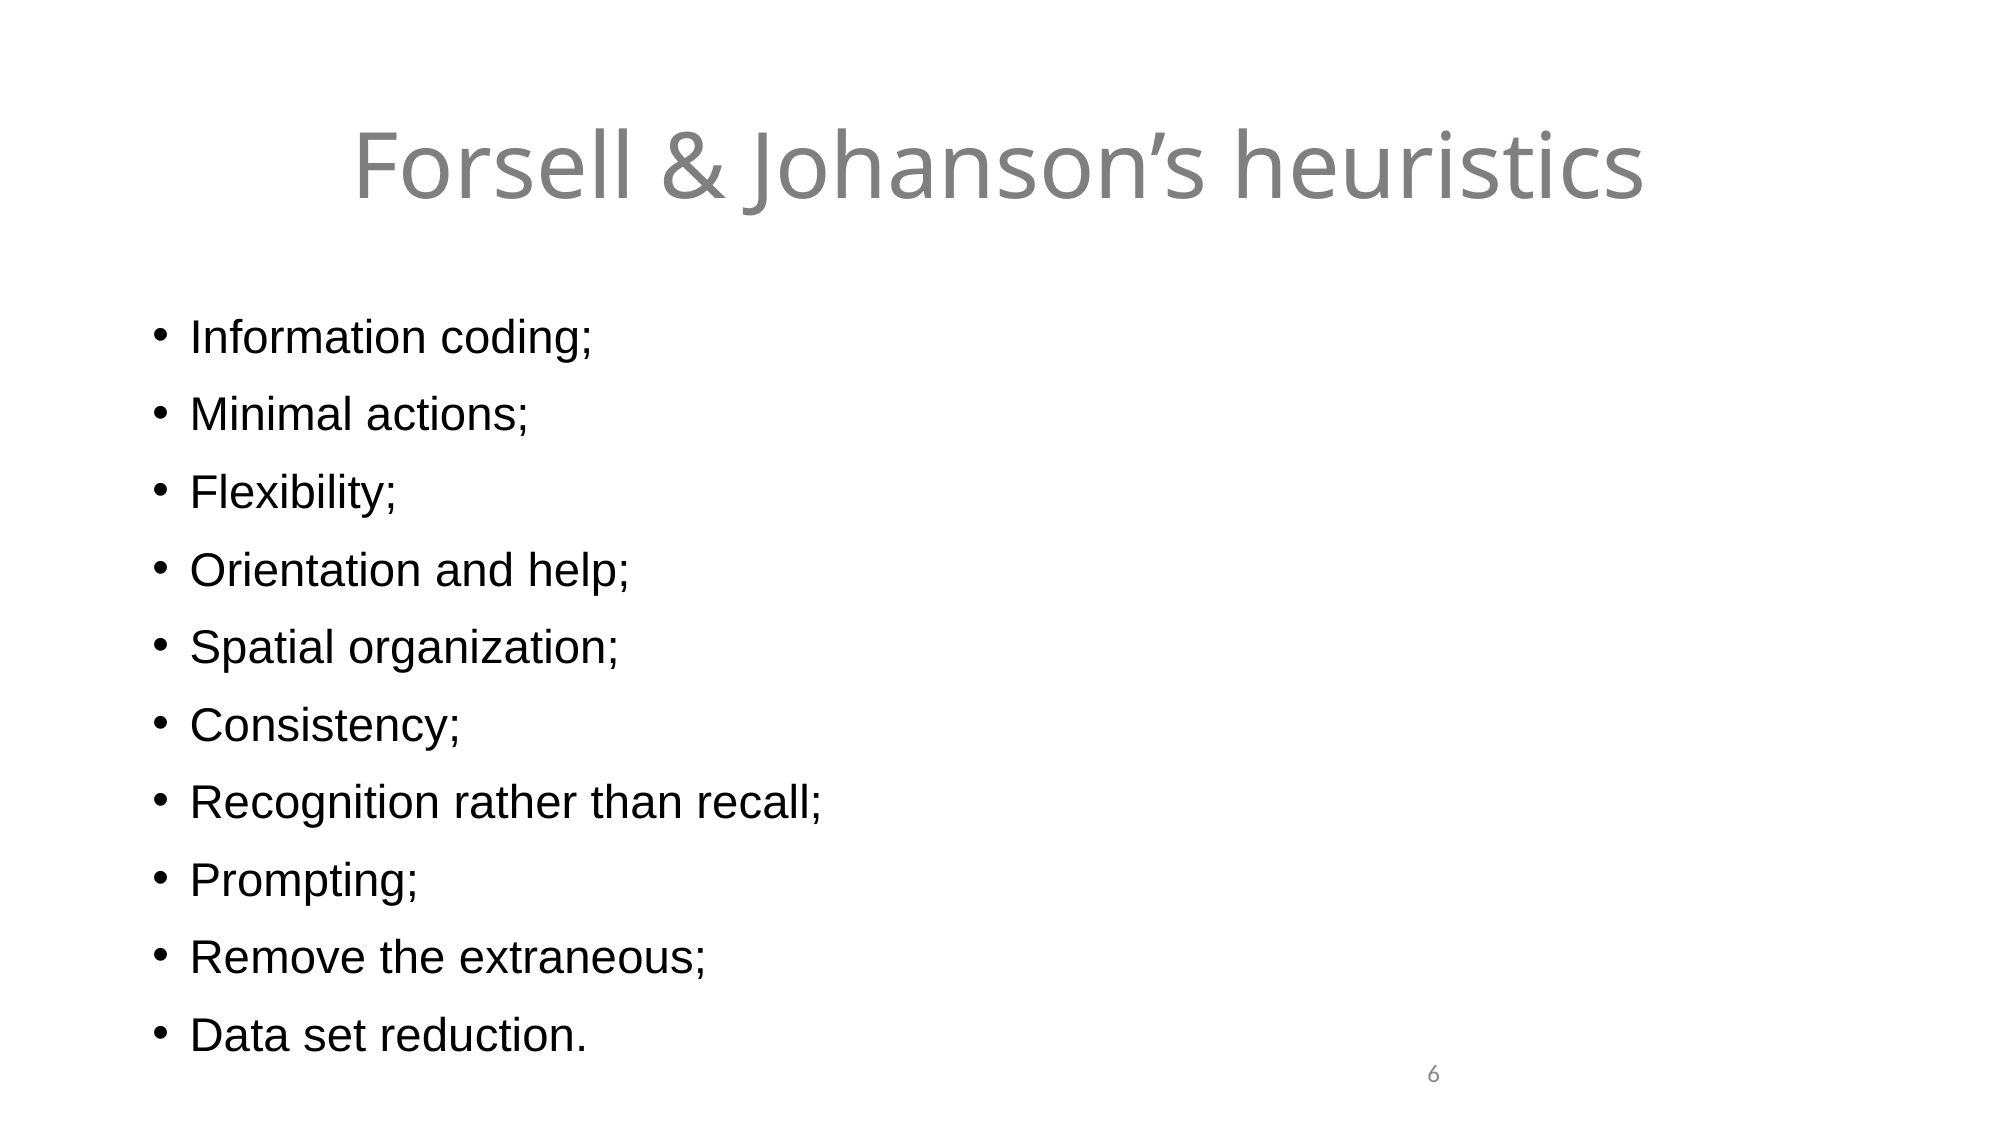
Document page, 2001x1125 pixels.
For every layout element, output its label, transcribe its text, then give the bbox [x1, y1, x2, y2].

list Information coding; Minimal actions; Flexibility; Orientation and help; Spatial organization; Consistency; Recognition rather than recall; Prompting; Remove the extraneous; Data set reduction. [137, 298, 1863, 1073]
text_box [1412, 1042, 1863, 1103]
title Forsell & Johanson’s heuristics [137, 59, 1863, 278]
